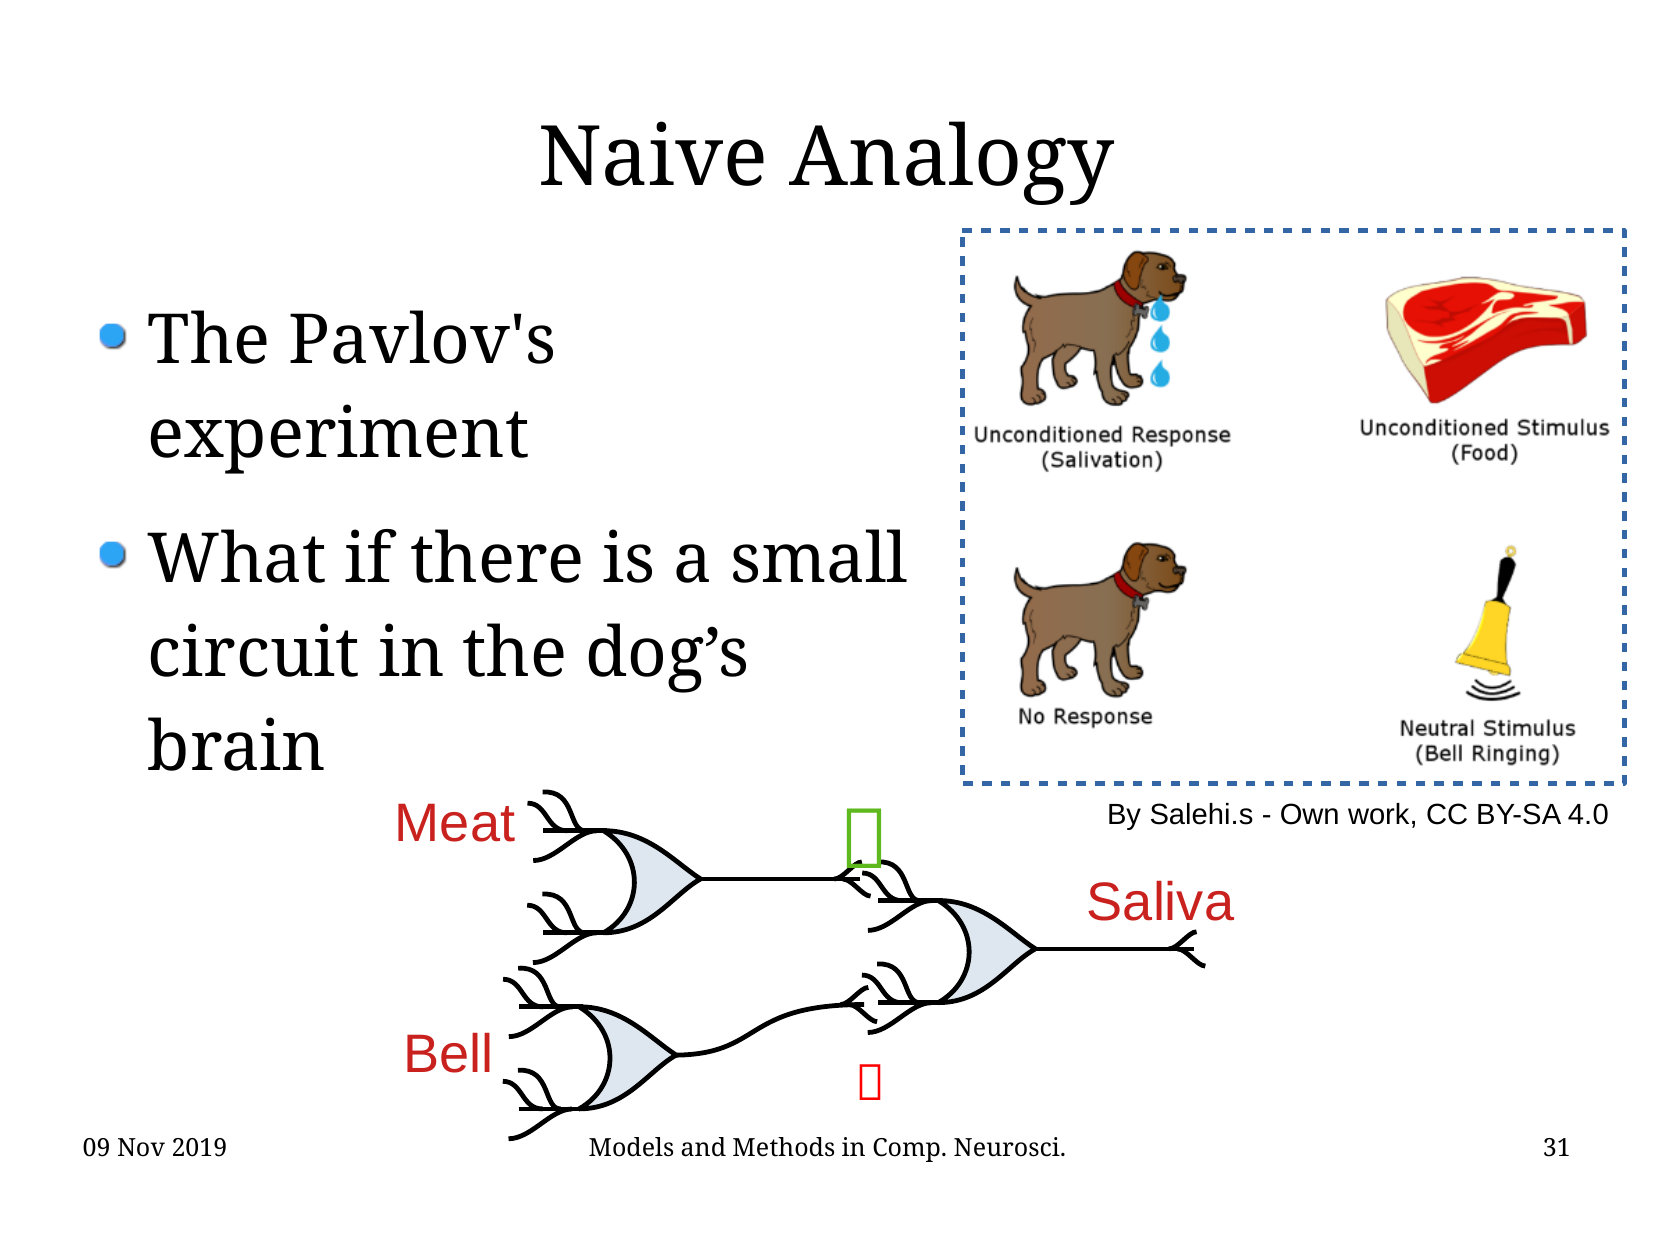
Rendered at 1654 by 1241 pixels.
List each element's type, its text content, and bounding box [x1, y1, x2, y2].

text_box  [824, 771, 935, 871]
text_box [607, 830, 700, 933]
text_box  [840, 1039, 924, 1105]
list The Pavlov's experiment What if there is a small circuit in the dog’s brain [82, 290, 934, 793]
text_box [582, 1006, 672, 1109]
text_box Meat [351, 785, 559, 861]
text_box By Salehi.s - Own work, CC BY-SA 4.0 [1050, 790, 1625, 839]
title Naive Analogy [82, 49, 1571, 257]
text_box [942, 900, 1034, 1003]
text_box Saliva [1057, 863, 1265, 940]
text_box Bell [345, 1016, 553, 1092]
picture [964, 232, 1622, 781]
